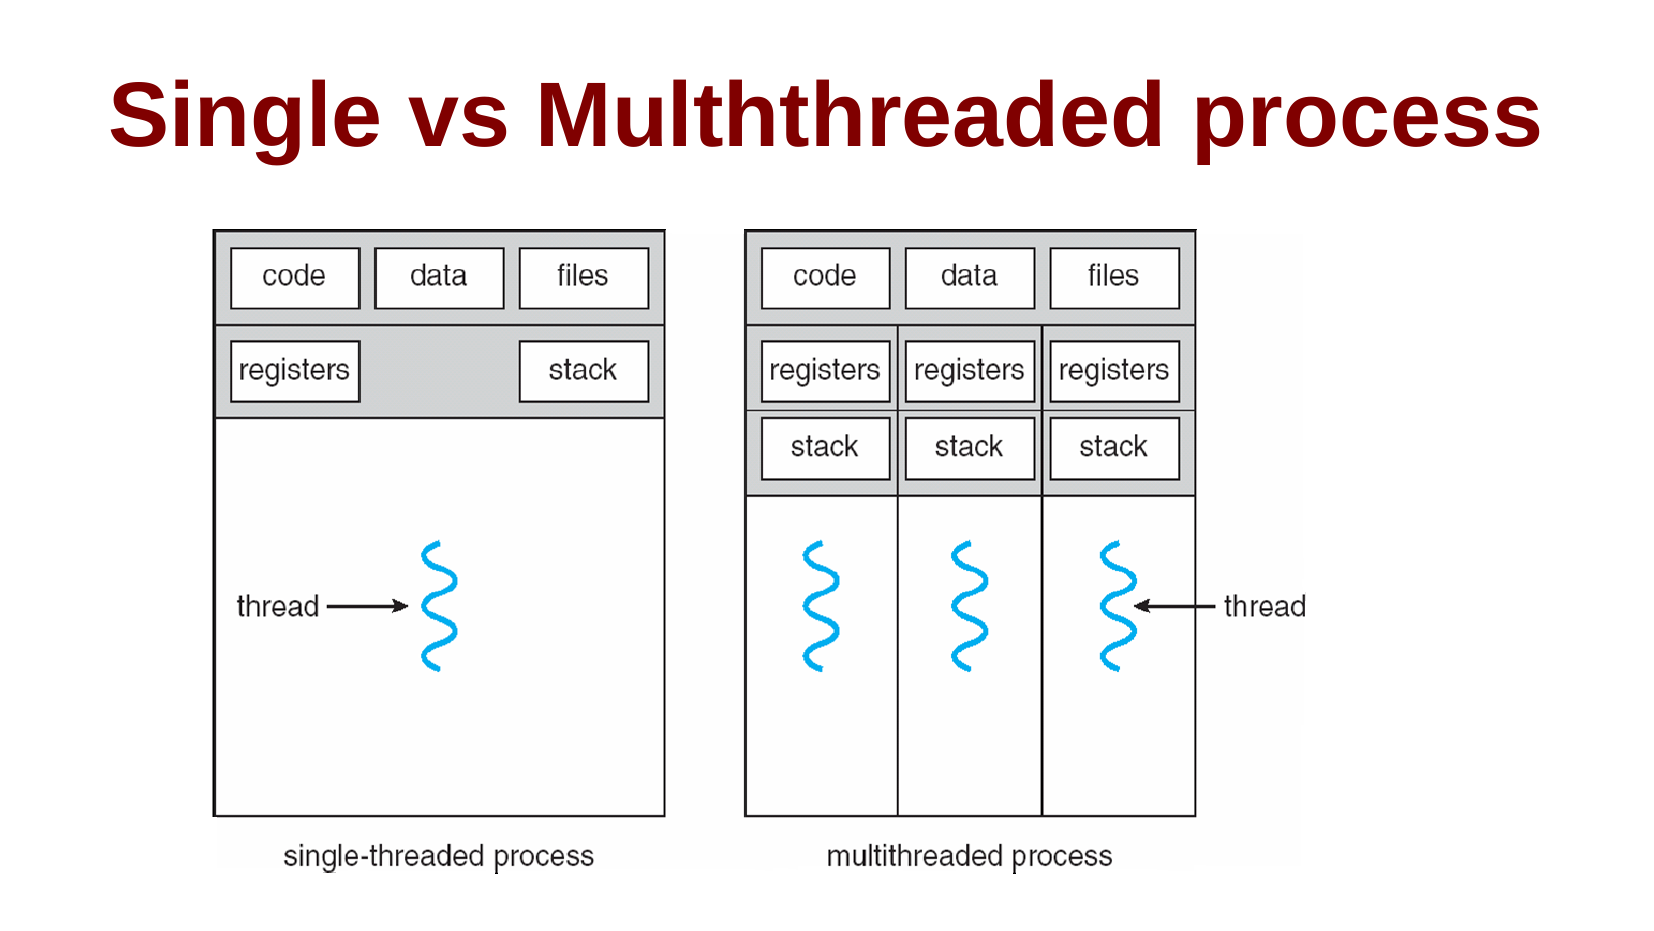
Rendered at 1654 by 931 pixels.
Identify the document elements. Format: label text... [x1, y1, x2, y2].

title Single vs Mulththreaded process [82, 37, 1571, 193]
picture [212, 229, 1309, 875]
